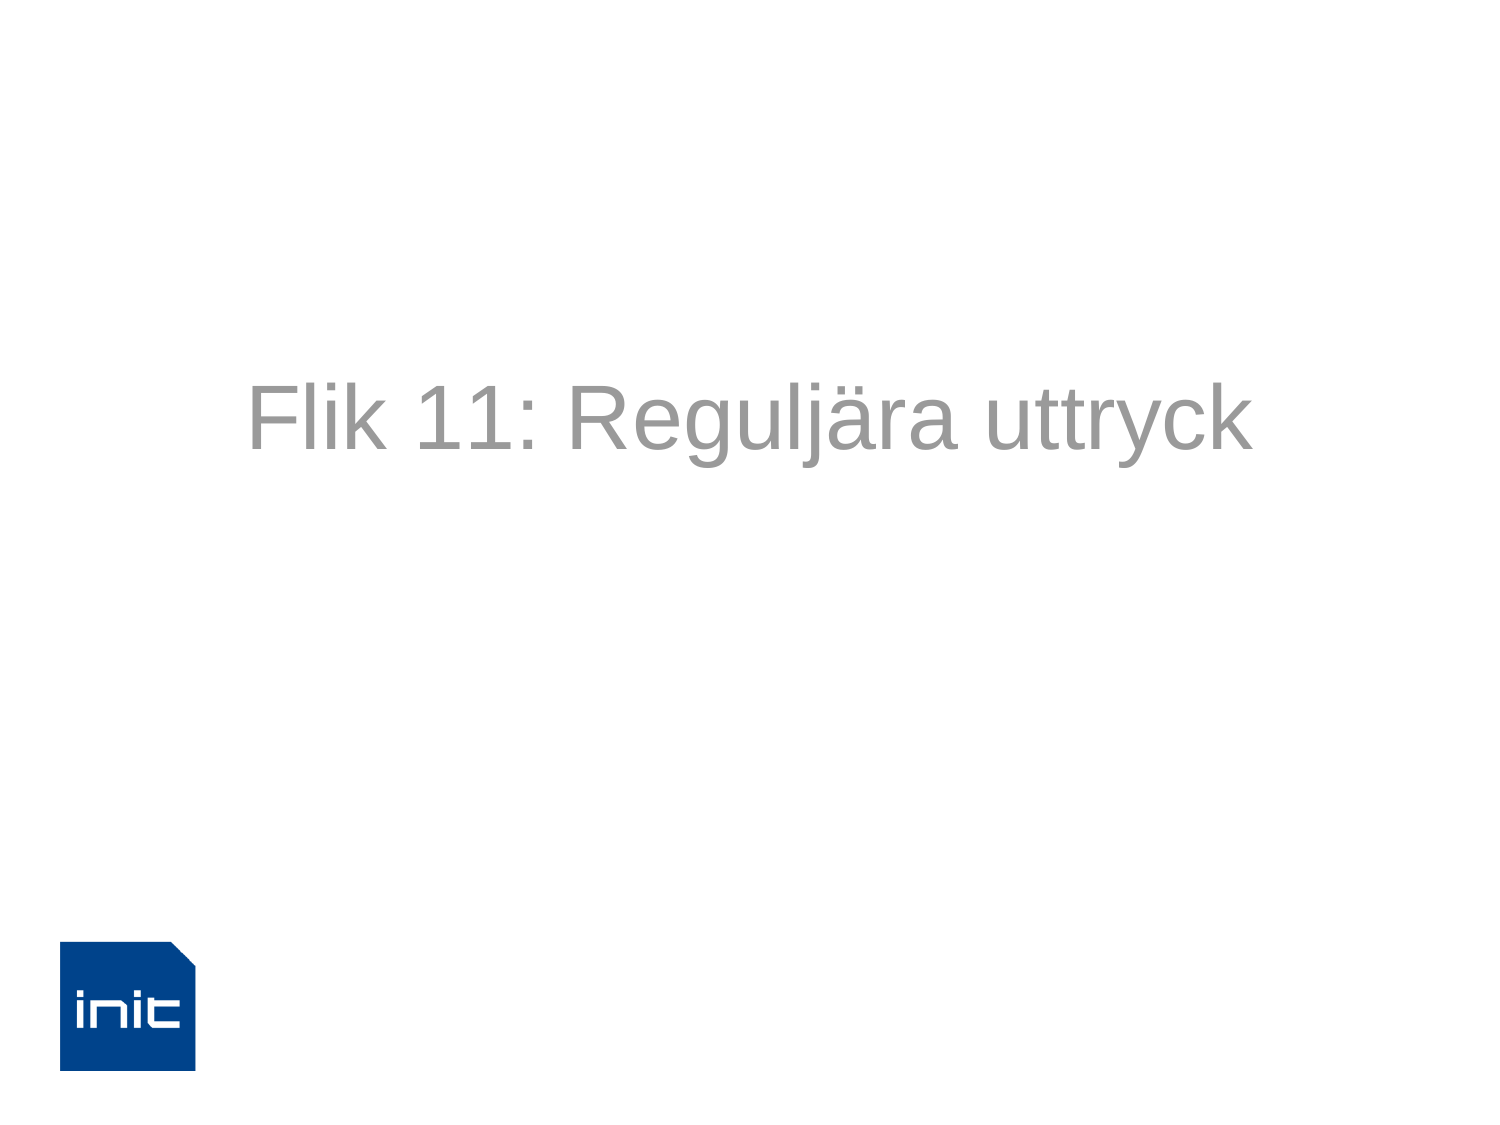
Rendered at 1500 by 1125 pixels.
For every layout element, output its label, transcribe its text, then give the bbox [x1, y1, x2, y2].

picture [60, 941, 196, 1071]
text_box Flik 11: Reguljära uttryck [150, 187, 1351, 476]
